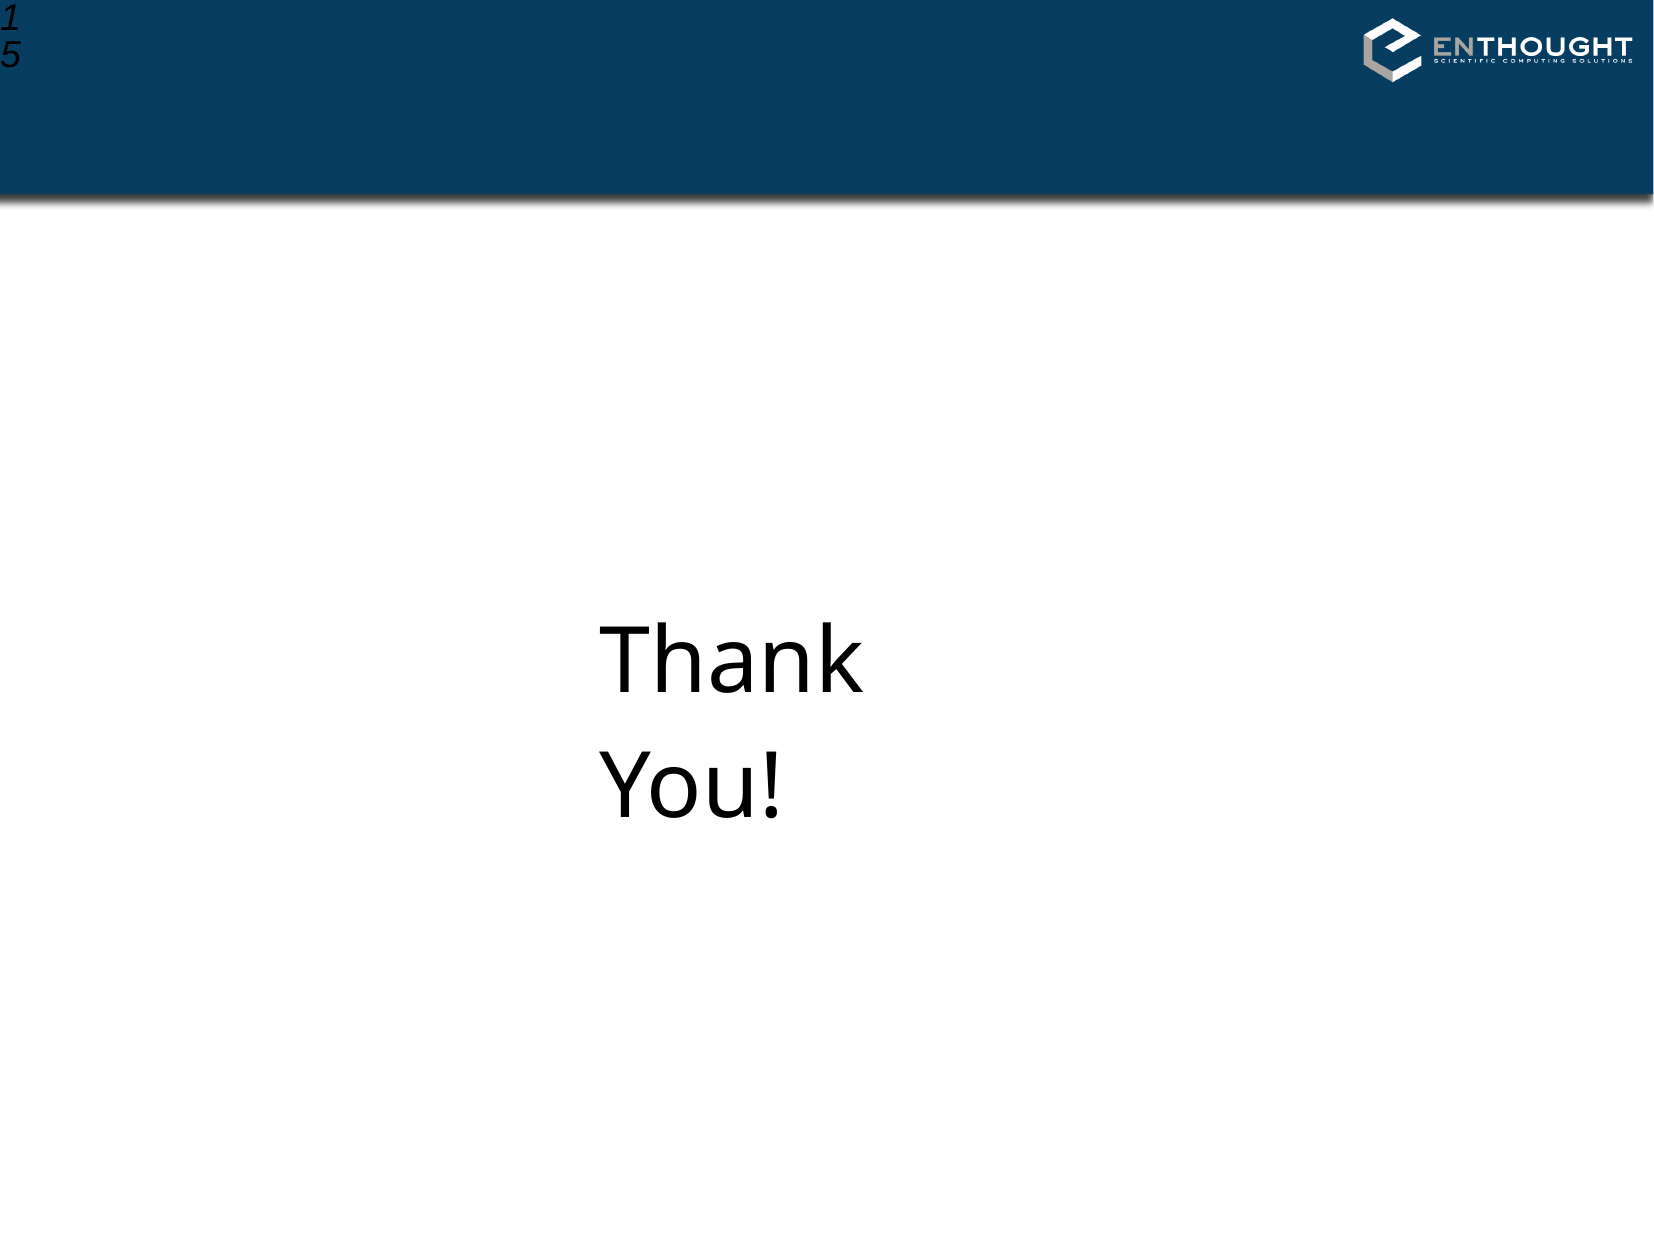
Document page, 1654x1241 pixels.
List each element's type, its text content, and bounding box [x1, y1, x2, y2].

picture [0, 0, 1654, 217]
text_box Thank You! [585, 587, 1081, 706]
